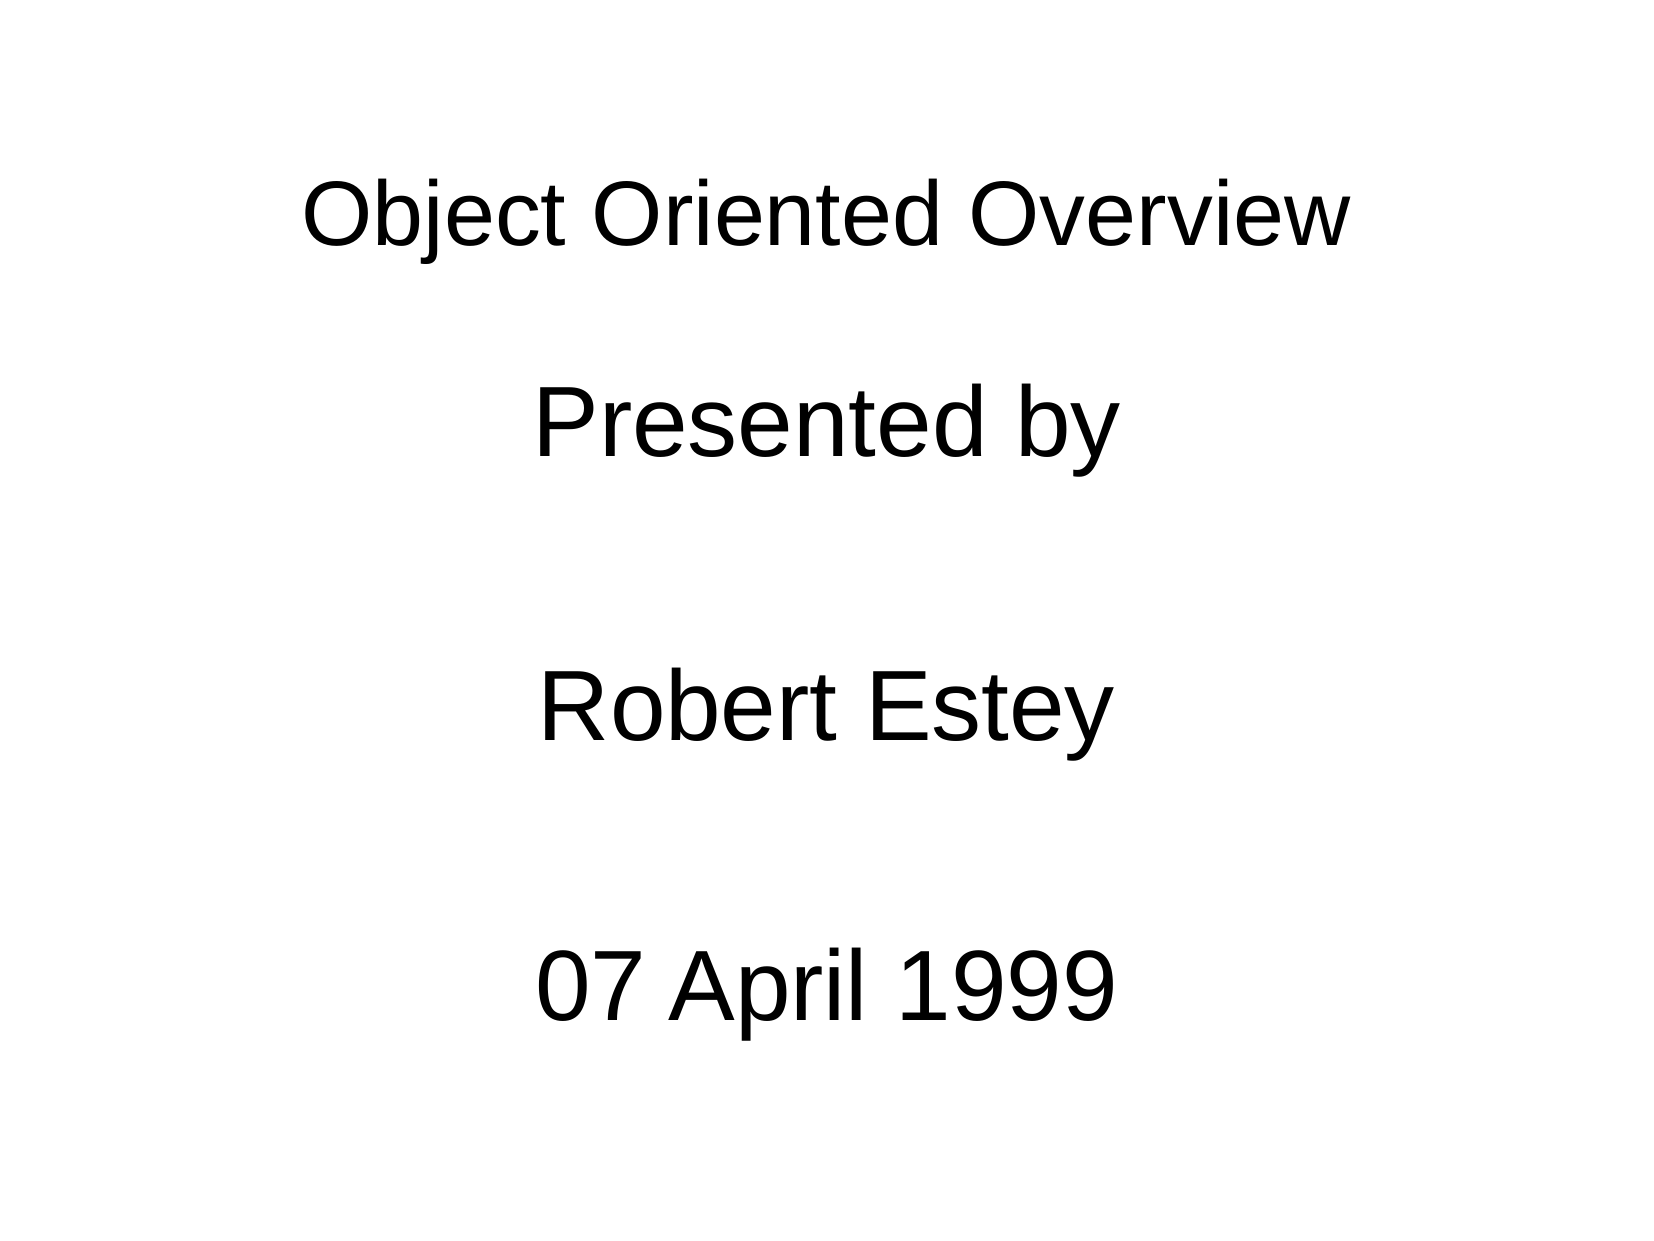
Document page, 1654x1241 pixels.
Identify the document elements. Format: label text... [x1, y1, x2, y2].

text_box Presented by Robert Estey 07 April 1999 [124, 358, 1530, 1109]
text_box Object Oriented Overview [124, 110, 1530, 317]
